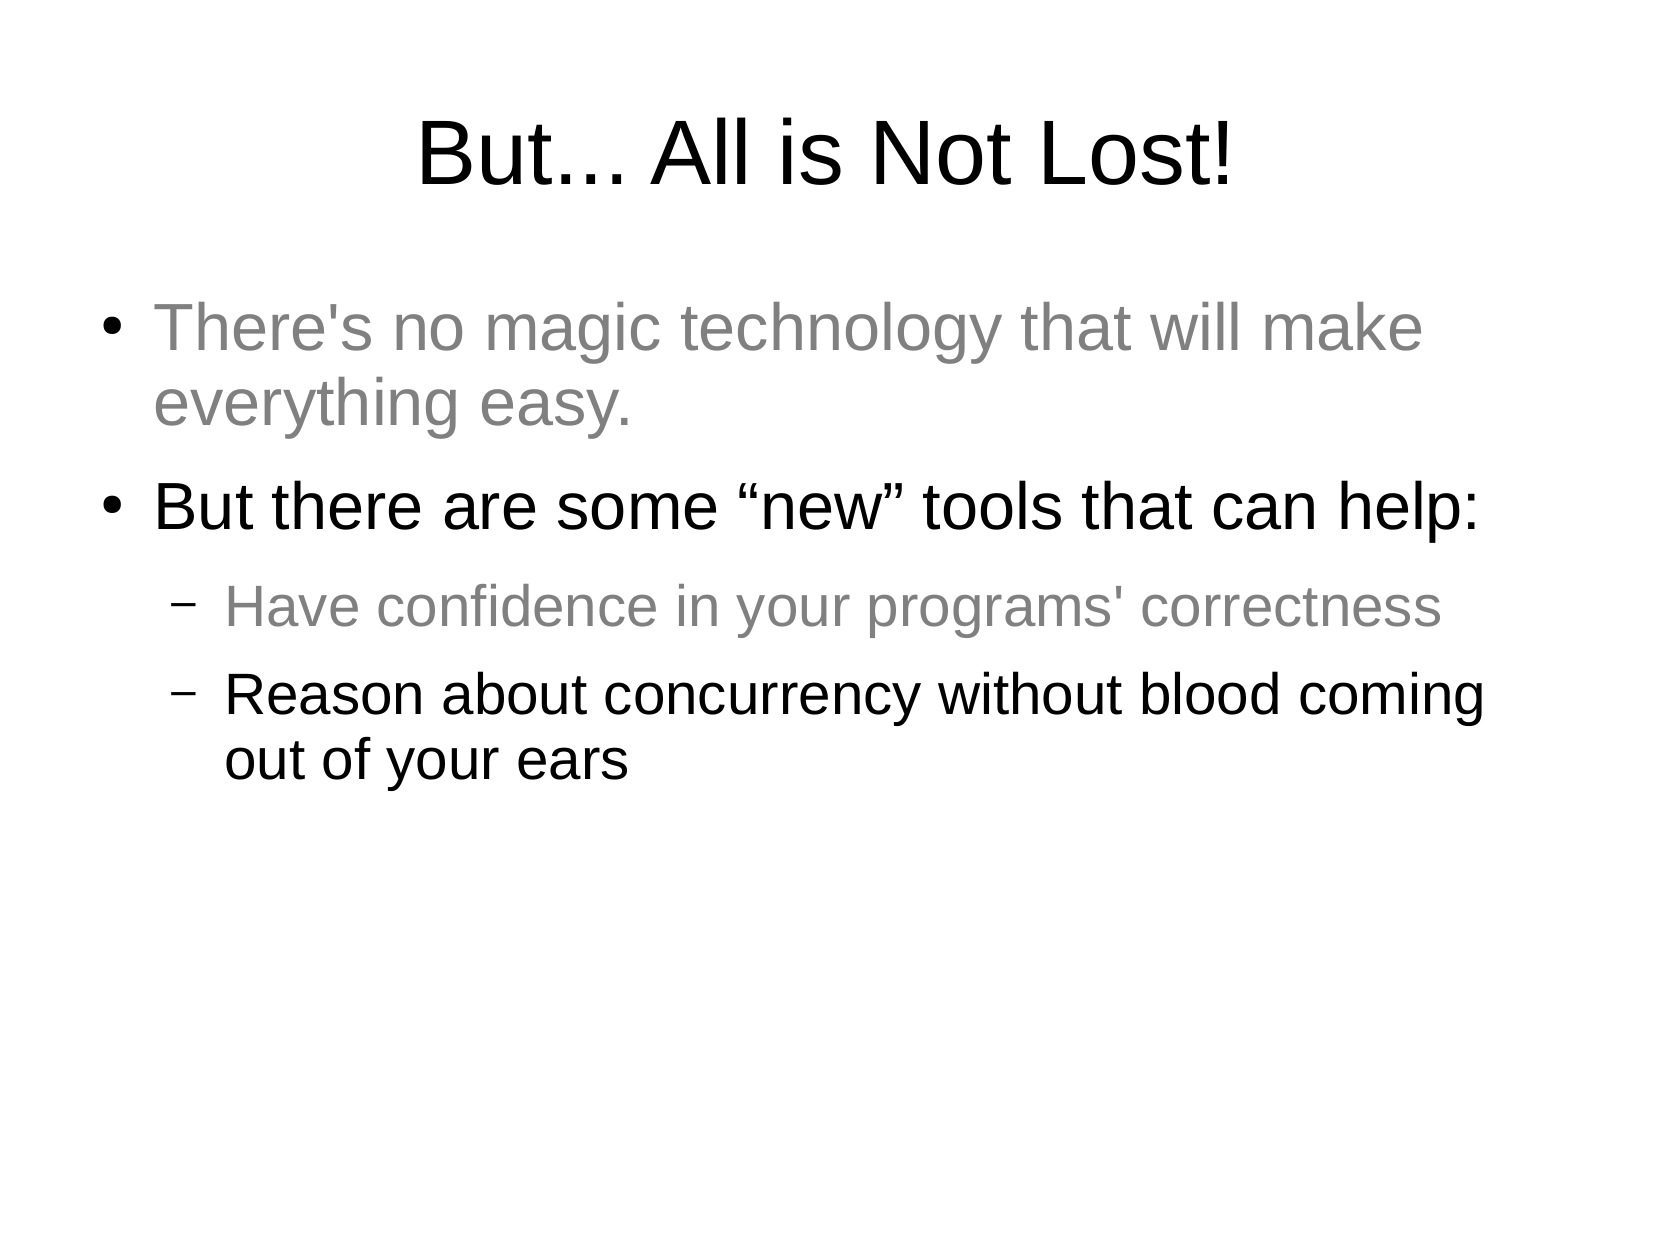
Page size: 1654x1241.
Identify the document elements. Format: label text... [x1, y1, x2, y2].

list There's no magic technology that will make everything easy. But there are some “new” tools that can help: Have confidence in your programs' correctness Reason about concurrency without blood coming out of your ears [82, 290, 1571, 1201]
title But... All is Not Lost! [82, 49, 1571, 257]
